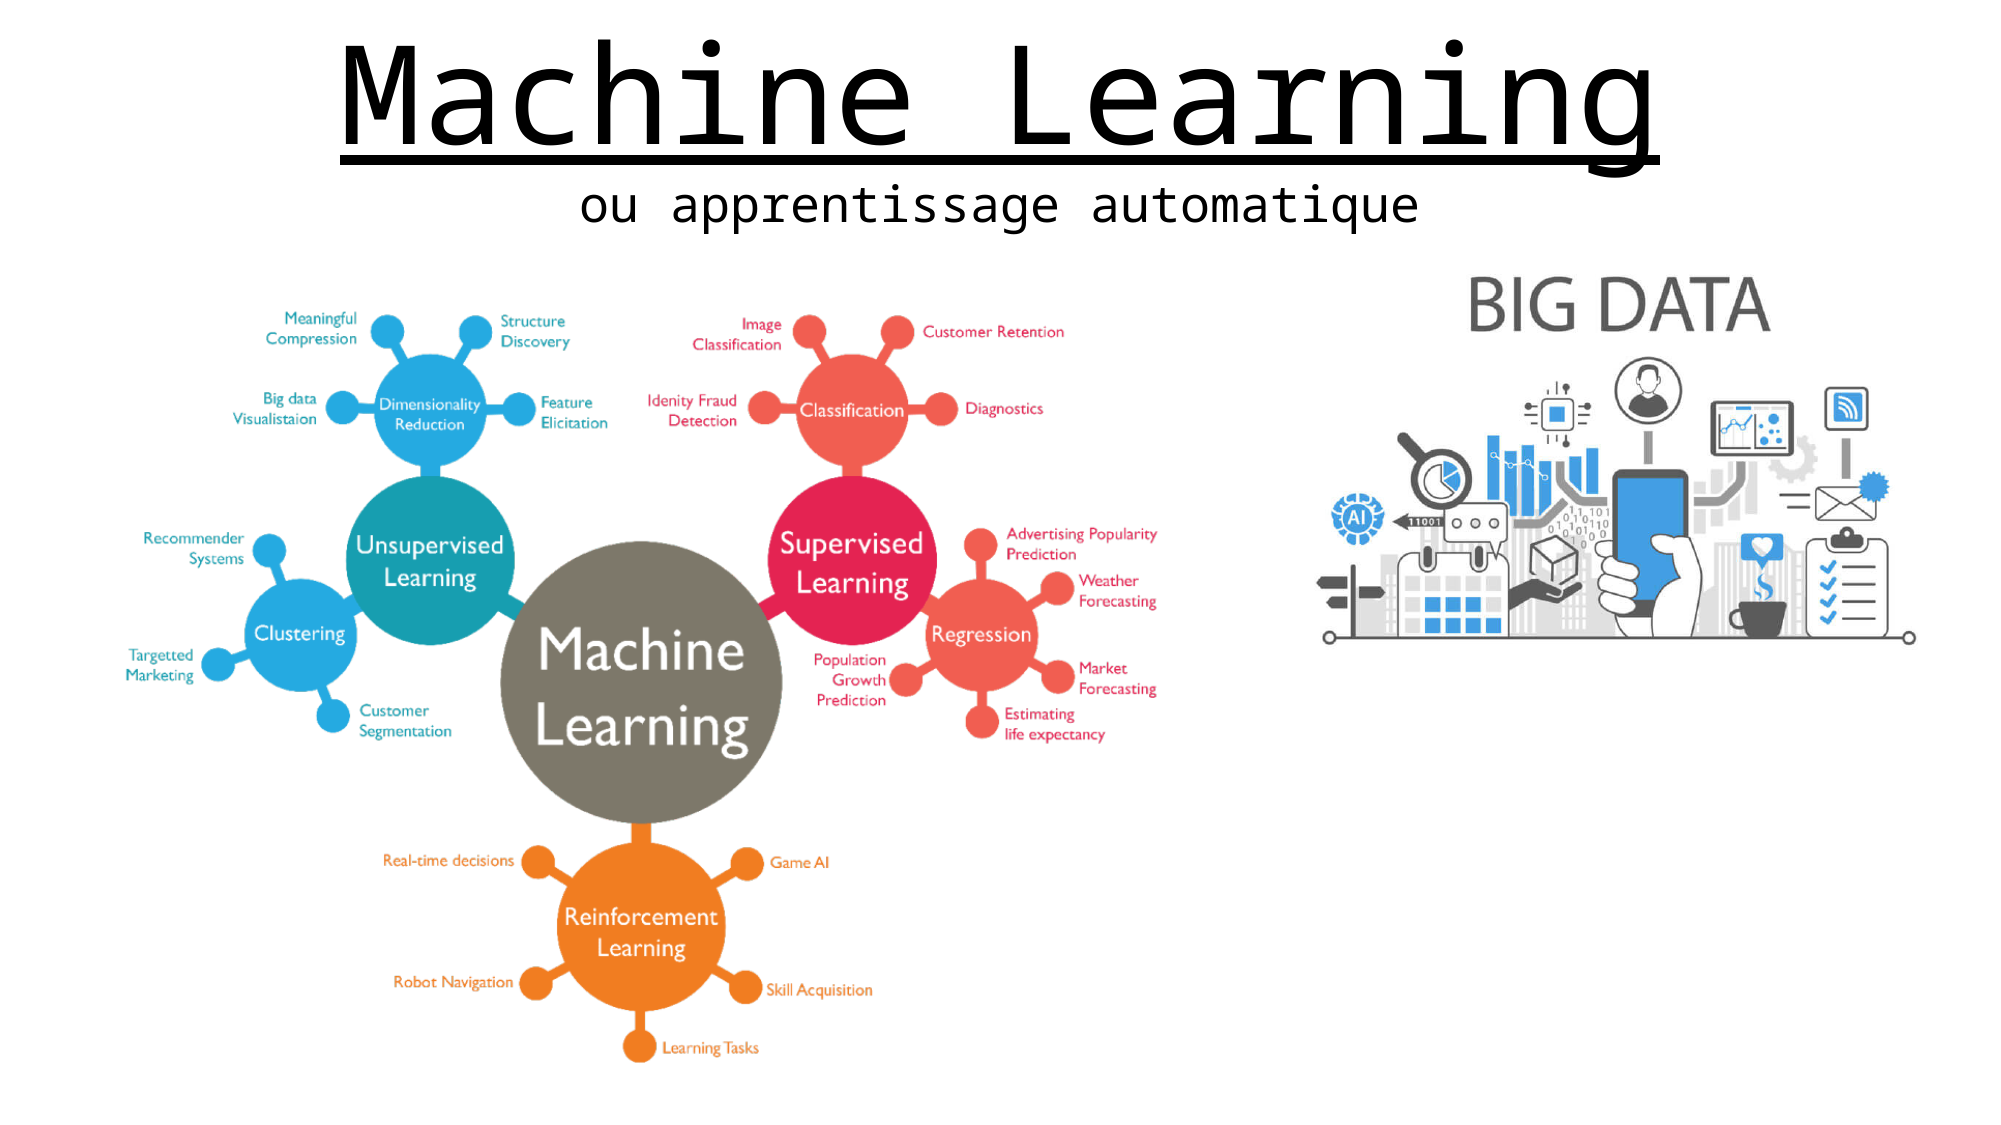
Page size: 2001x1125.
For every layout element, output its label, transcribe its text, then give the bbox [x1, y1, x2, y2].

text_box Machine Learning ou apprentissage automatique [0, 0, 2000, 243]
picture [112, 305, 1172, 1064]
picture [1279, 248, 1956, 685]
